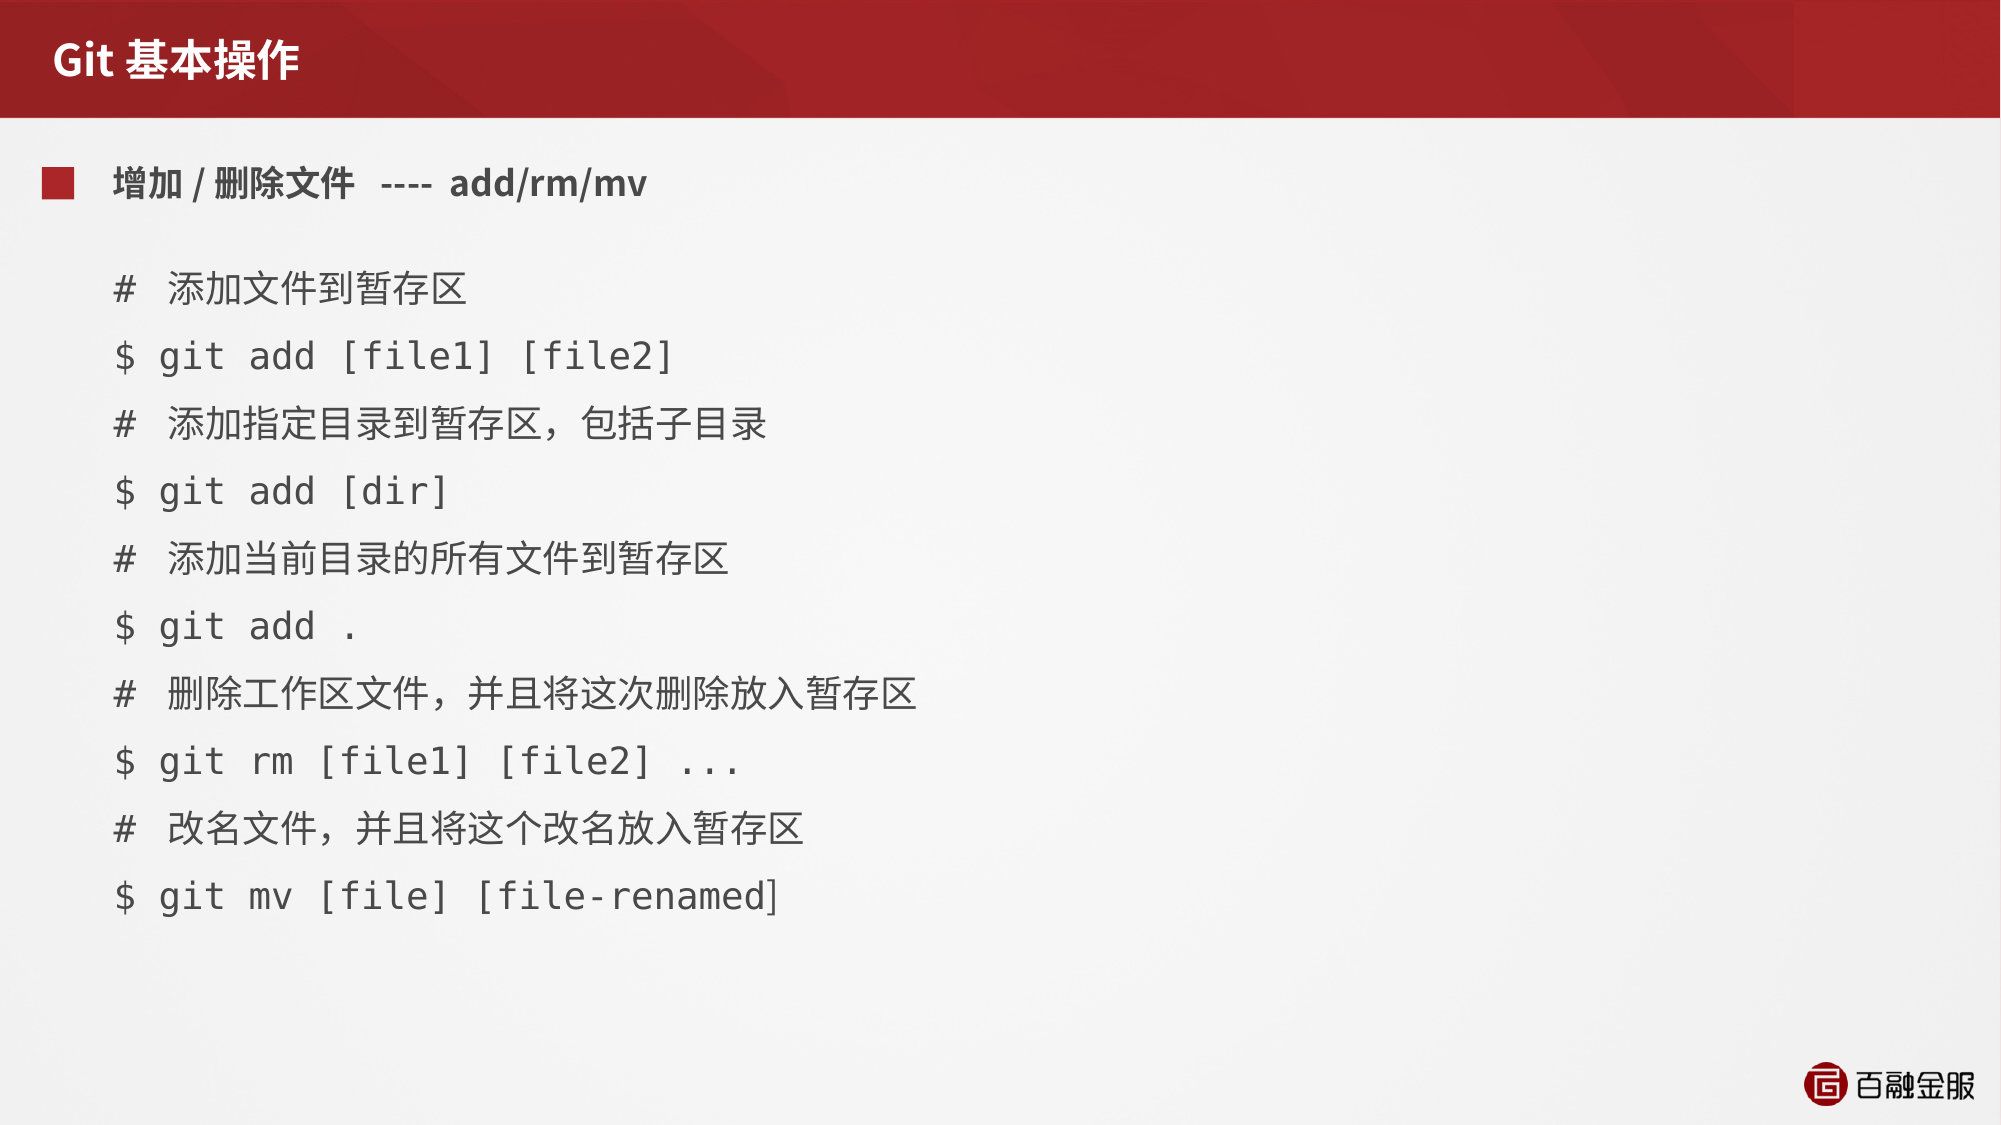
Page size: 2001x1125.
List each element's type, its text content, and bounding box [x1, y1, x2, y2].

text_box 增加/删除文件 ---- add/rm/mv [97, 153, 1911, 222]
text_box Git基本操作 [37, 24, 1944, 94]
picture [0, 0, 2001, 1125]
text_box [41, 167, 75, 200]
text_box # 添加文件到暂存区 $ git add [file1] [file2] # 添加指定目录到暂存区，包括子目录 $ git add [dir] # 添加当前目录的所有文件到暂存区 $ git add . # 删除工作区文件，并且将这次删除放入暂存区 $ git rm [file1] [file2] ... # 改名文件，并且将这个改名放入暂存区 $ git mv [file] [file-renamed] [98, 234, 1939, 922]
